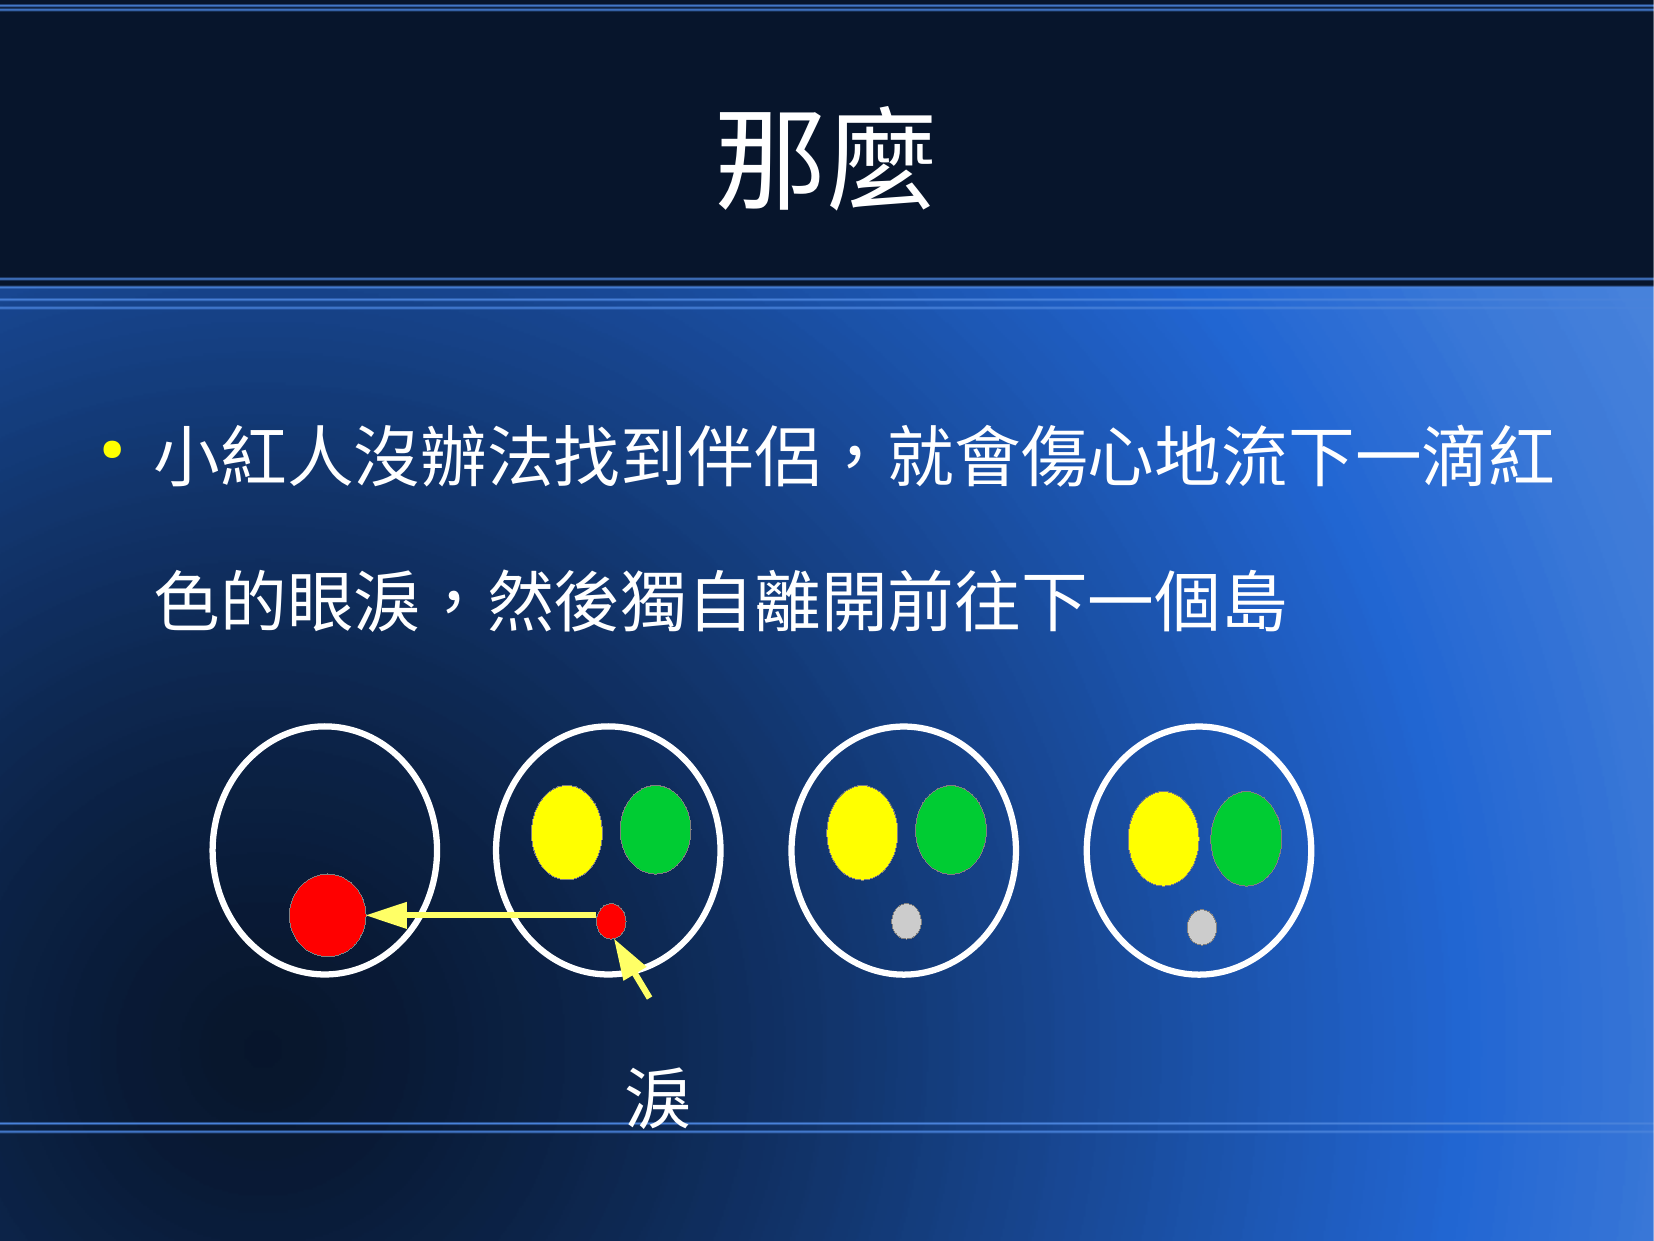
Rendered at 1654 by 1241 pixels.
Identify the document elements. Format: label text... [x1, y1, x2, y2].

text_box [915, 785, 987, 875]
text_box [531, 785, 603, 880]
text_box [1128, 791, 1200, 887]
text_box [891, 903, 922, 940]
text_box [620, 785, 692, 875]
text_box 淚 [624, 998, 792, 1079]
text_box [826, 785, 898, 881]
list 小紅人沒辦法找到伴侶，就會傷心地流下一滴紅色的眼淚，然後獨自離開前往下一個島 [82, 355, 1571, 1241]
text_box [596, 903, 627, 940]
text_box [1187, 909, 1217, 946]
picture [0, 0, 1654, 1241]
title 那麼 [82, 49, 1571, 257]
text_box [289, 873, 367, 957]
text_box [1210, 791, 1282, 887]
